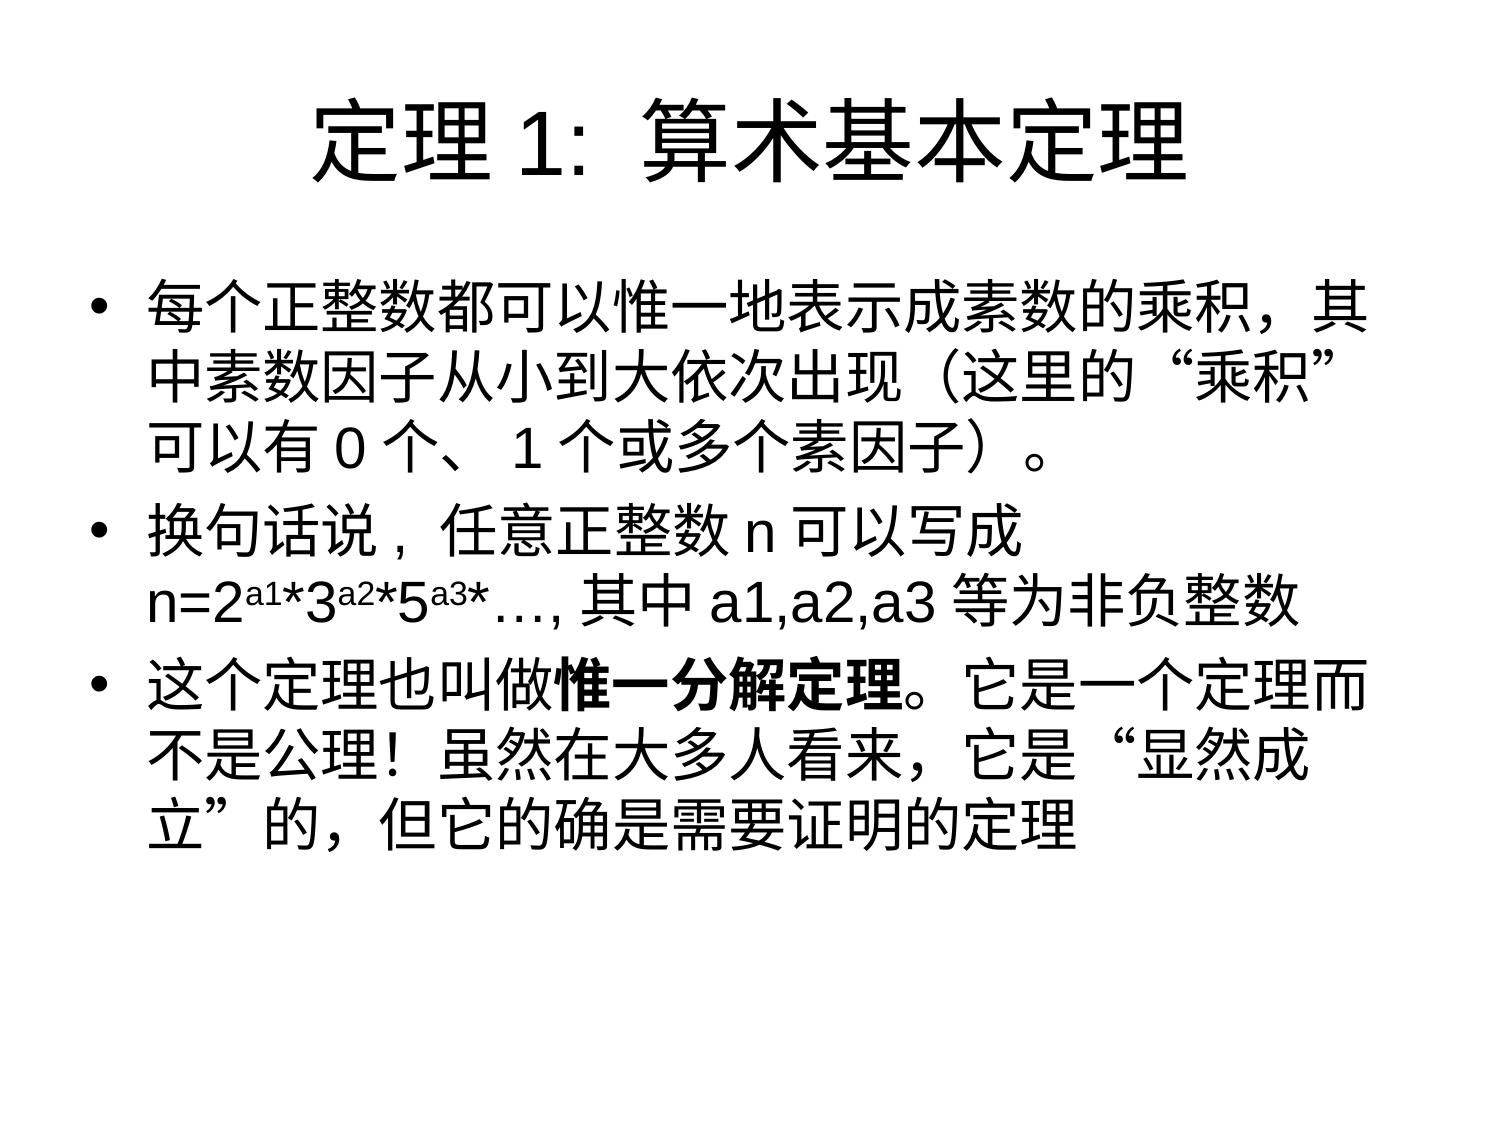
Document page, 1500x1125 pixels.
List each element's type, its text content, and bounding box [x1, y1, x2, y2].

title 定理1: 算术基本定理 [75, 45, 1426, 233]
list 每个正整数都可以惟一地表示成素数的乘积，其中素数因子从小到大依次出现（这里的“乘积”可以有0个、1个或多个素因子）。 换句话说, 任意正整数n可以写成n=2a1*3a2*5a3*…,其中a1,a2,a3等为非负整数 这个定理也叫做惟一分解定理。它是一个定理而不是公理！虽然在大多人看来，它是“显然成立”的，但它的确是需要证明的定理 [75, 262, 1426, 1006]
